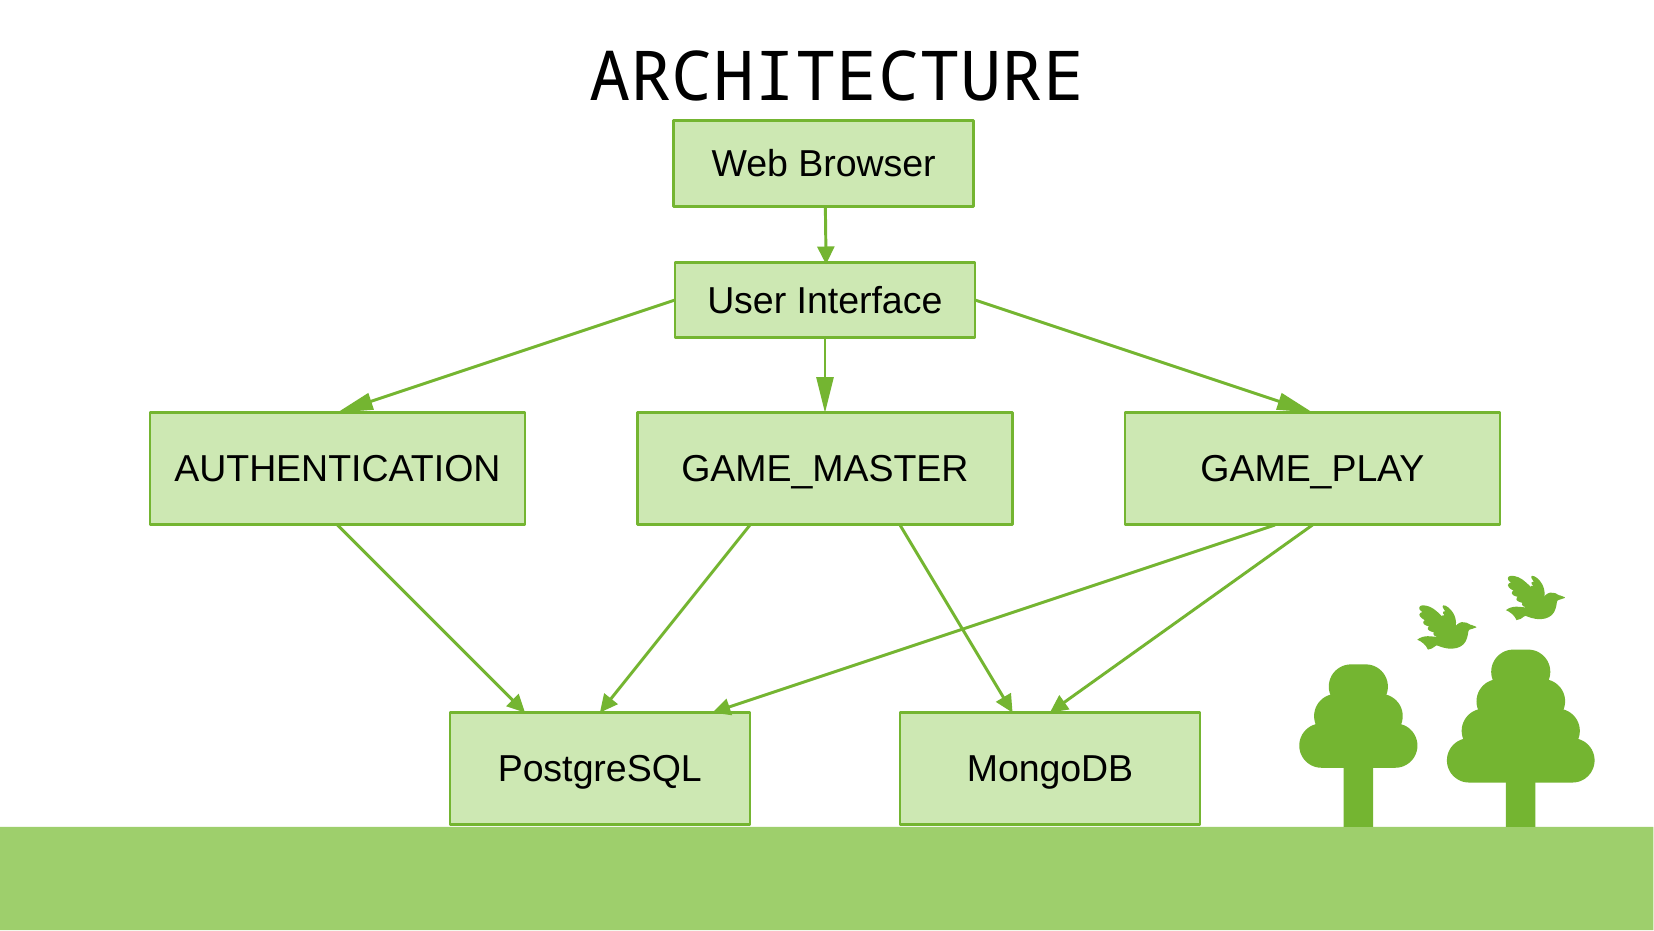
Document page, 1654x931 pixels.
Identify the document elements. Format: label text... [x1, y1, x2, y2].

text_box Web Browser [673, 120, 974, 207]
text_box AUTHENTICATION [150, 412, 526, 525]
text_box MongoDB [900, 712, 1201, 825]
text_box PostgreSQL [450, 712, 751, 825]
text_box GAME_MASTER [637, 412, 1013, 525]
text_box User Interface [675, 262, 976, 338]
title ARCHITECTURE [98, 0, 1576, 148]
text_box GAME_PLAY [1125, 412, 1501, 525]
